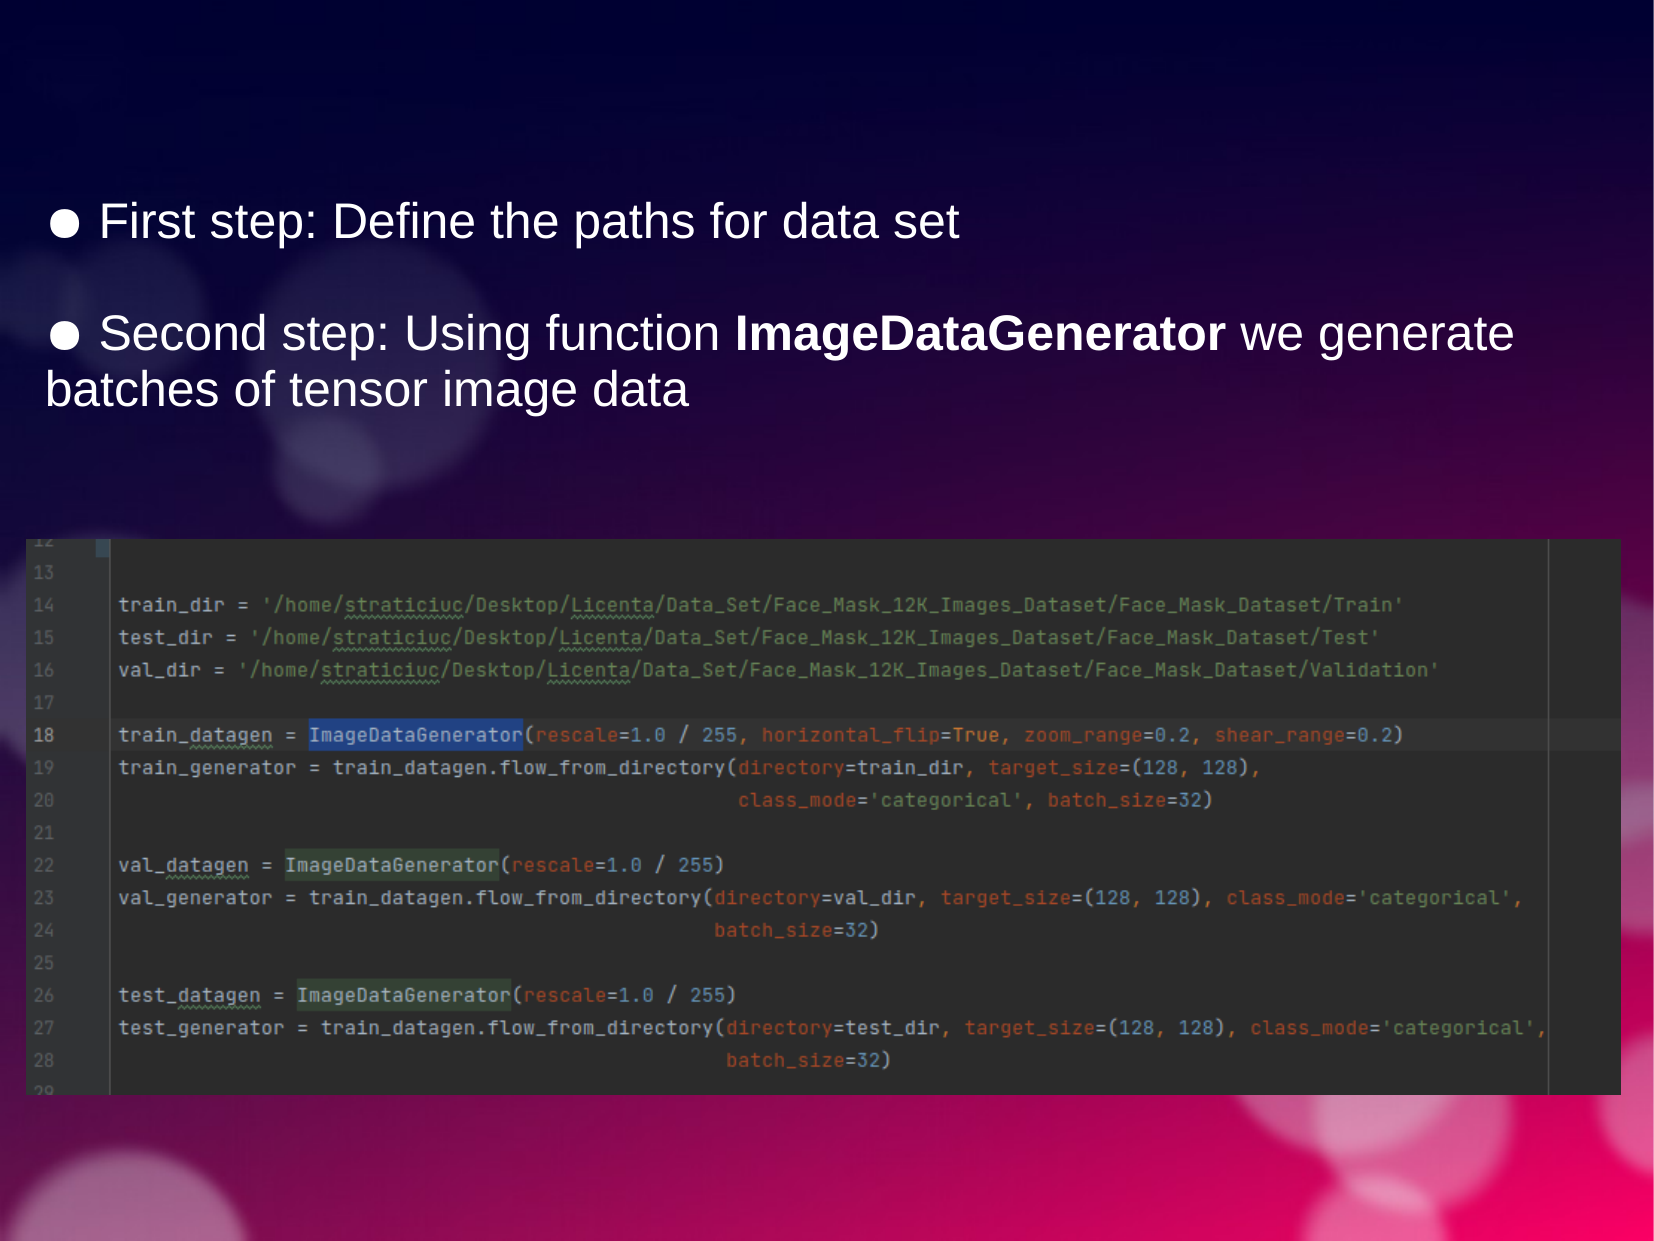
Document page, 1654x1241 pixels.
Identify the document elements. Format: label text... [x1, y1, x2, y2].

text_box ● First step: Define the paths for data set ● Second step: Using function ImageDataGenerator we generate batches of tensor image data [30, 186, 1606, 496]
picture [0, 0, 1654, 1241]
